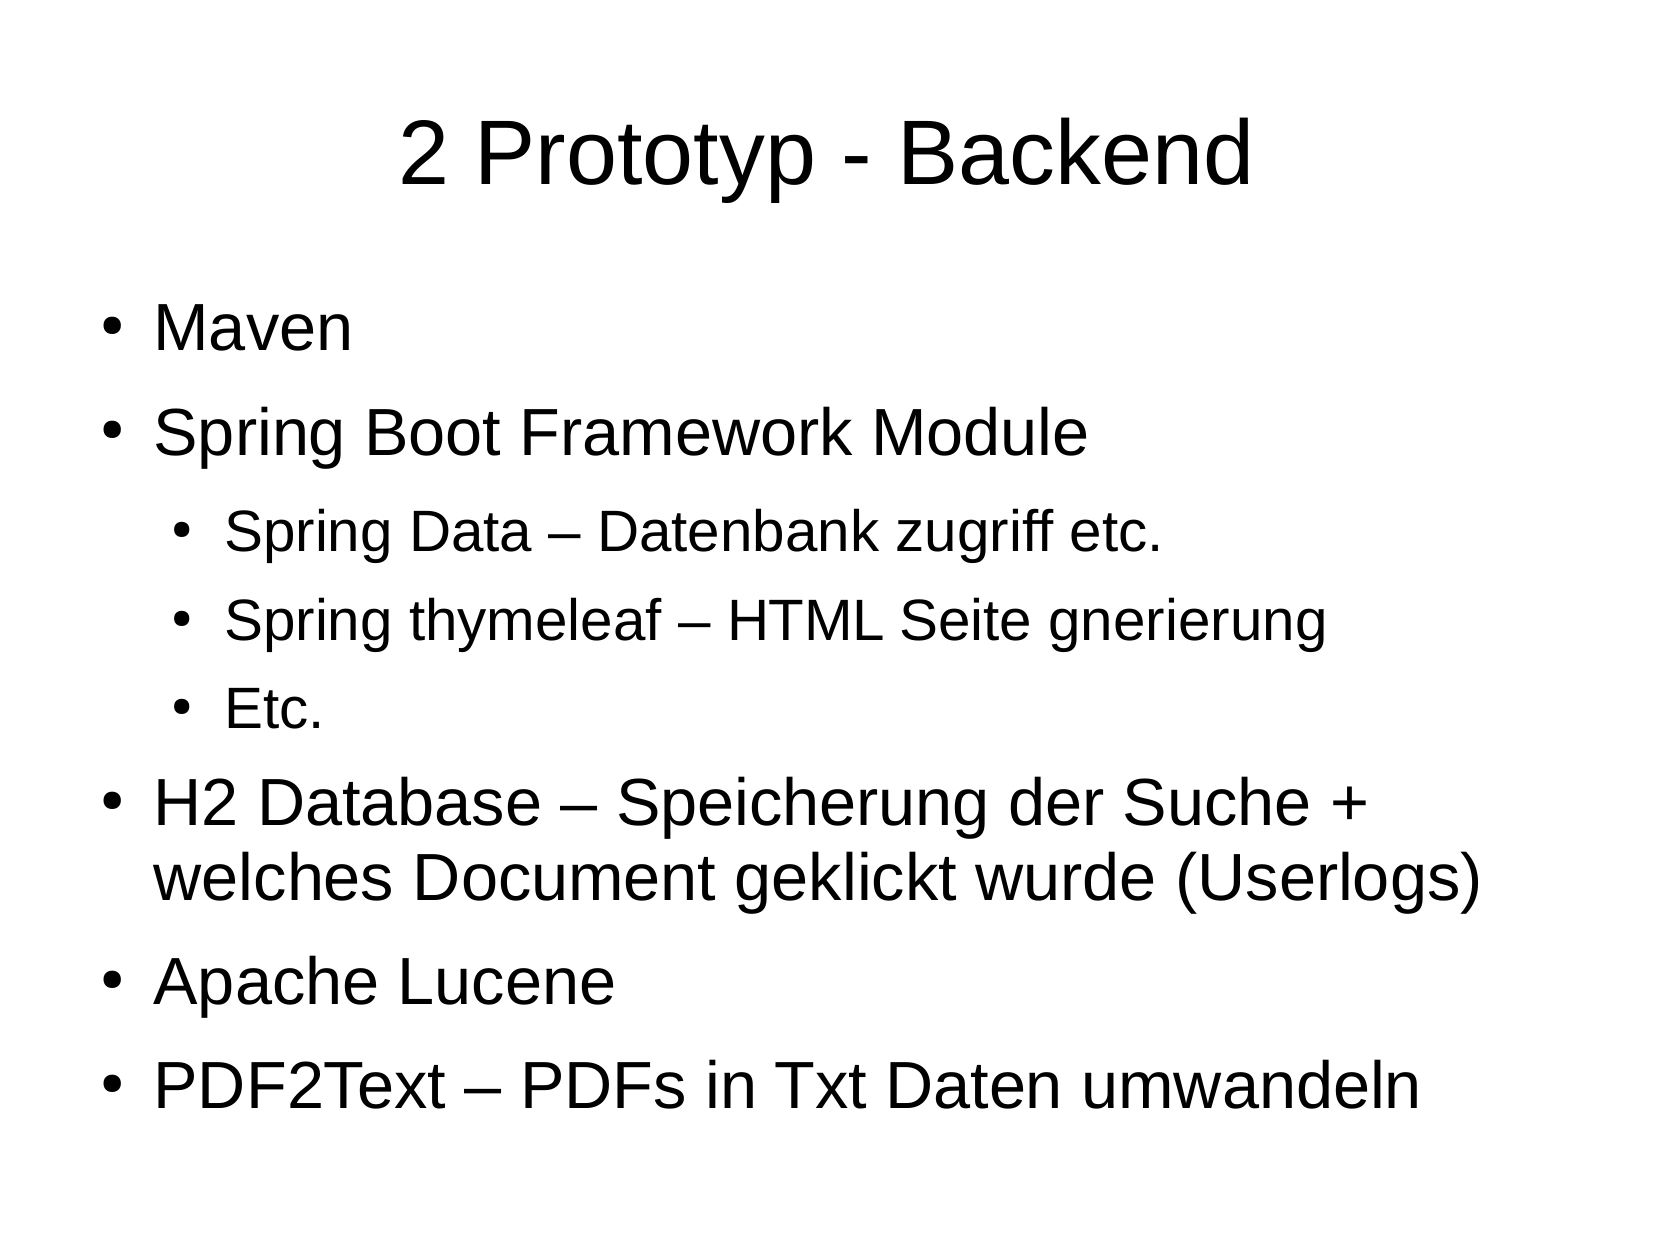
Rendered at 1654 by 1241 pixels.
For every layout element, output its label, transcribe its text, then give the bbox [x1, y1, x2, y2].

list Maven Spring Boot Framework Module Spring Data – Datenbank zugriff etc. Spring thymeleaf – HTML Seite gnerierung Etc. H2 Database – Speicherung der Suche + welches Document geklickt wurde (Userlogs) Apache Lucene PDF2Text – PDFs in Txt Daten umwandeln [82, 290, 1571, 1170]
title 2 Prototyp - Backend [82, 49, 1571, 257]
